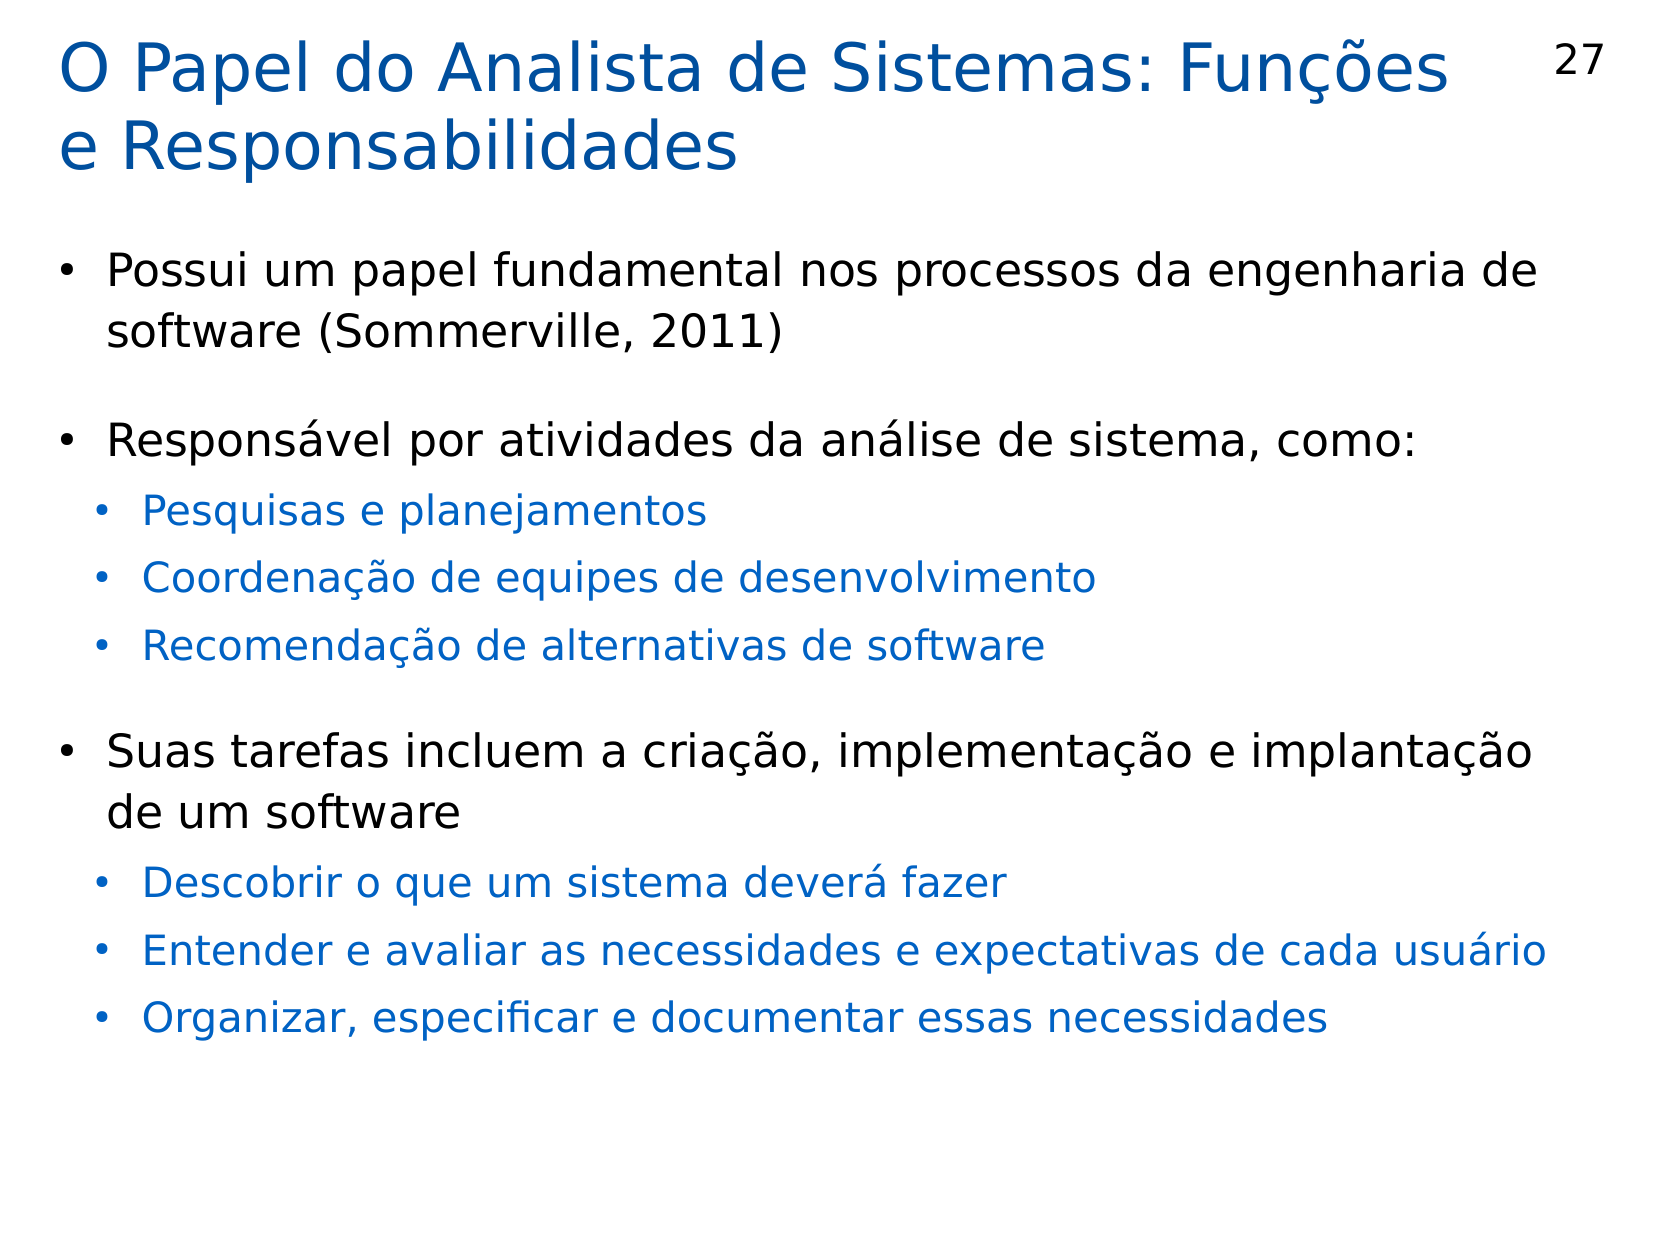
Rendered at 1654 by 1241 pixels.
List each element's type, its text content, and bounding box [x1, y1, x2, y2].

list Possui um papel fundamental nos processos da engenharia de software (Sommerville, 2011) Responsável por atividades da análise de sistema, como: Pesquisas e planejamentos Coordenação de equipes de desenvolvimento Recomendação de alternativas de software Suas tarefas incluem a criação, implementação e implantação de um software Descobrir o que um sistema deverá fazer Entender e avaliar as necessidades e expectativas de cada usuário Organizar, especificar e documentar essas necessidades [59, 236, 1595, 1211]
title O Papel do Analista de Sistemas: Funções e Responsabilidades [59, 29, 1506, 186]
